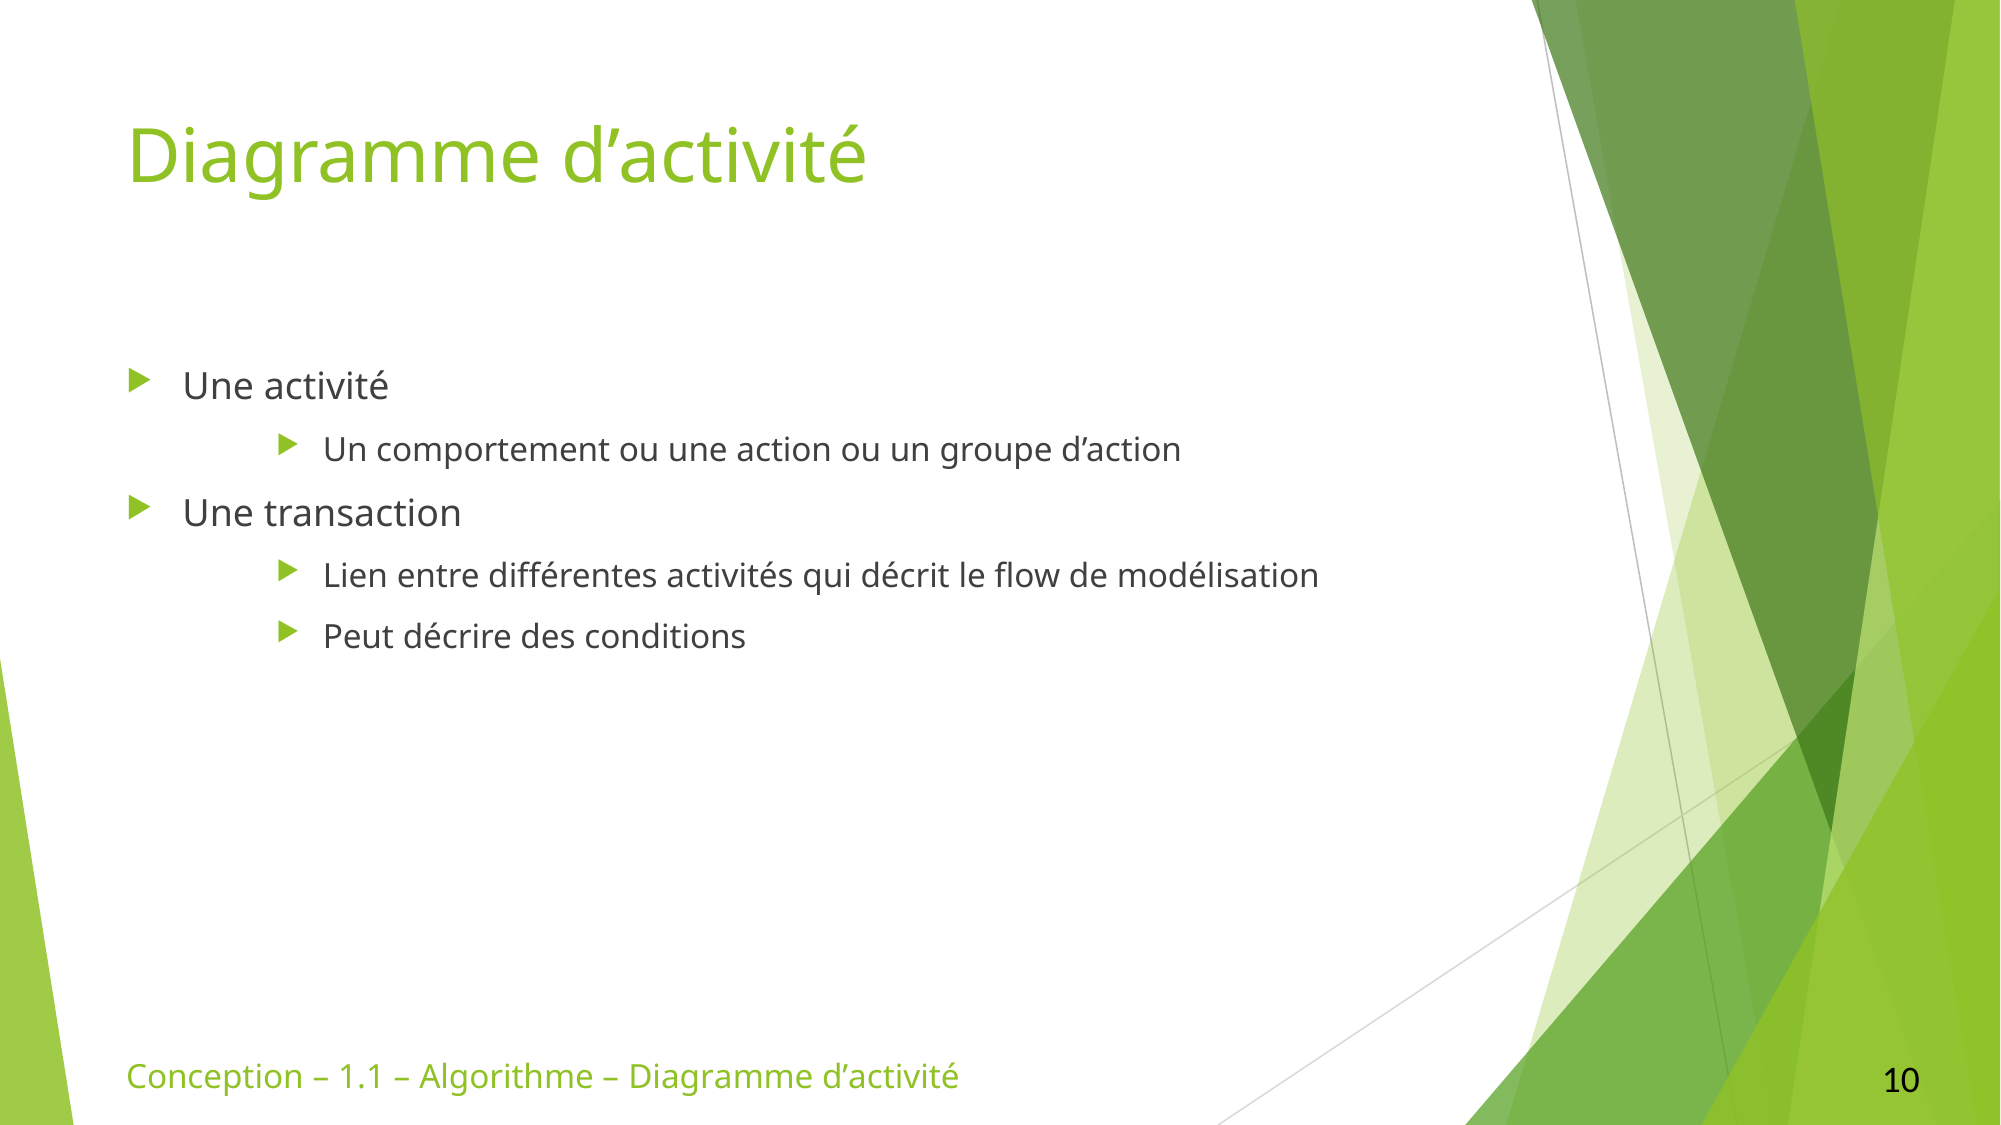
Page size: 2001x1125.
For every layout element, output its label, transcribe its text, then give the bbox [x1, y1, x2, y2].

text_box Conception – 1.1 – Algorithme – Diagramme d’activité [111, 1047, 1094, 1109]
list Une activité Un comportement ou une action ou un groupe d’action Une transaction Lien entre différentes activités qui décrit le flow de modélisation Peut décrire des conditions [111, 354, 1522, 992]
text_box [1866, 1047, 1979, 1108]
title Diagramme d’activité [111, 99, 1522, 317]
